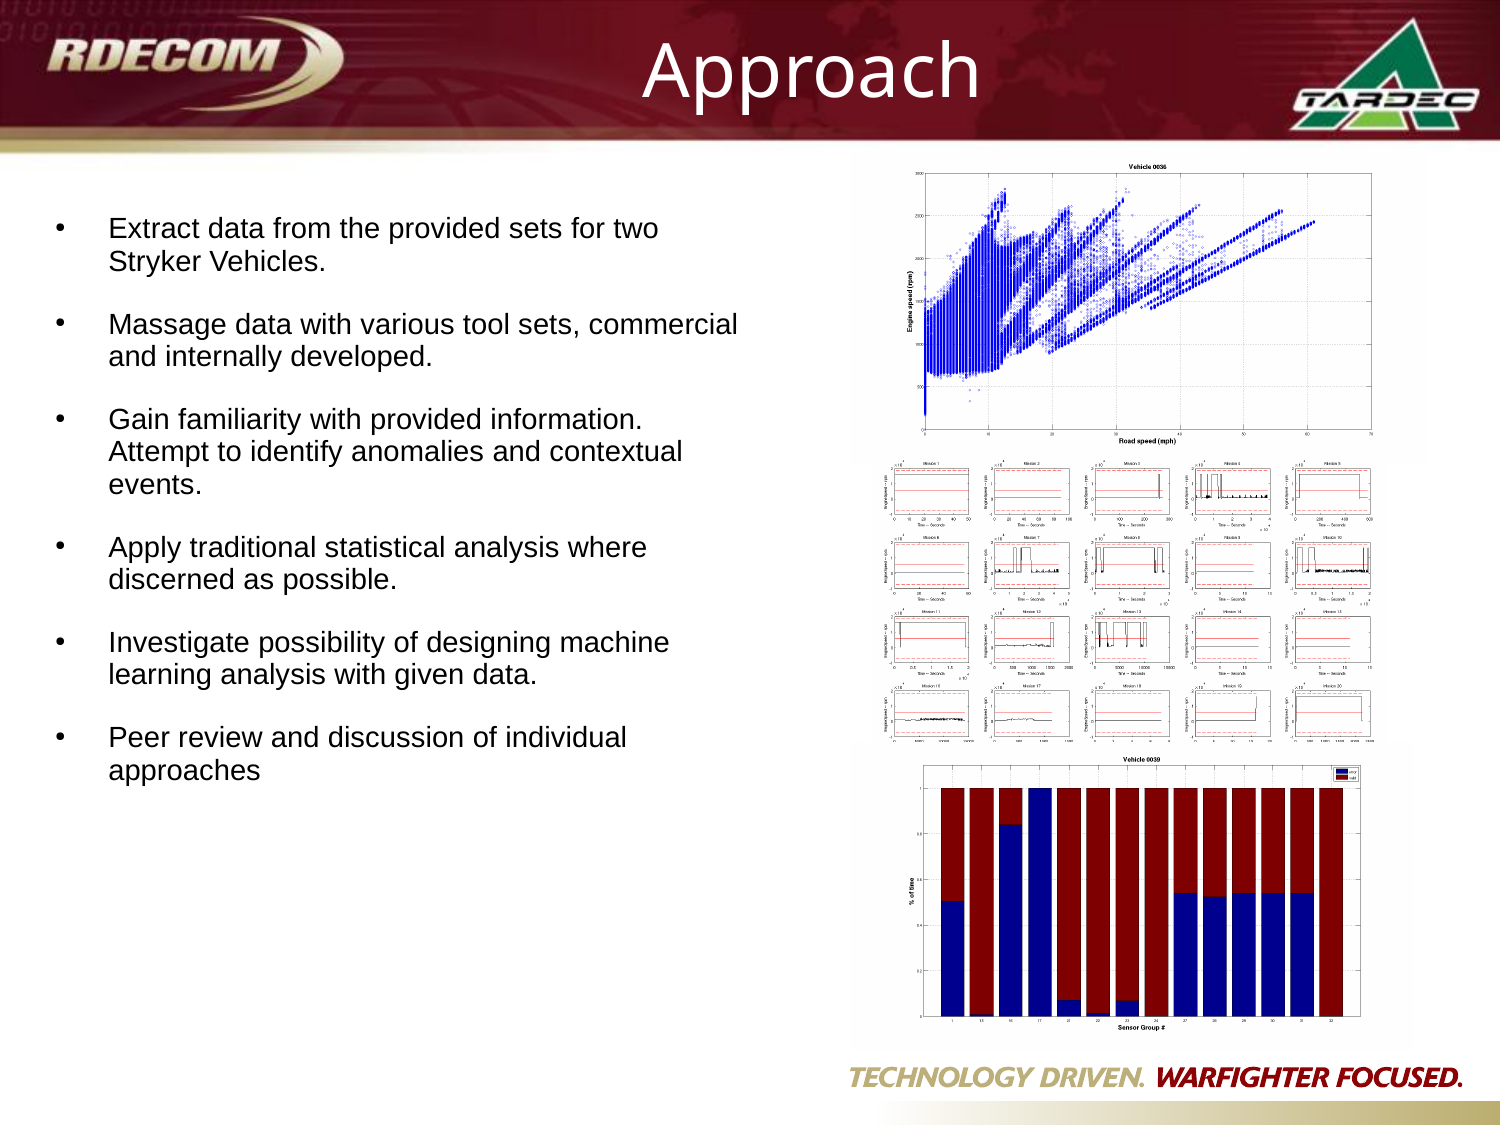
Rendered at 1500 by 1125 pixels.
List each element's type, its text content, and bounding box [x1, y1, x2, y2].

list Extract data from the provided sets for two Stryker Vehicles. Massage data with various tool sets, commercial and internally developed. Gain familiarity with provided information. Attempt to identify anomalies and contextual events. Apply traditional statistical analysis where discerned as possible. Investigate possibility of designing machine learning analysis with given data. Peer review and discussion of individual approaches [37, 212, 748, 1038]
picture [0, 0, 1500, 1051]
title Approach [350, 7, 1275, 131]
